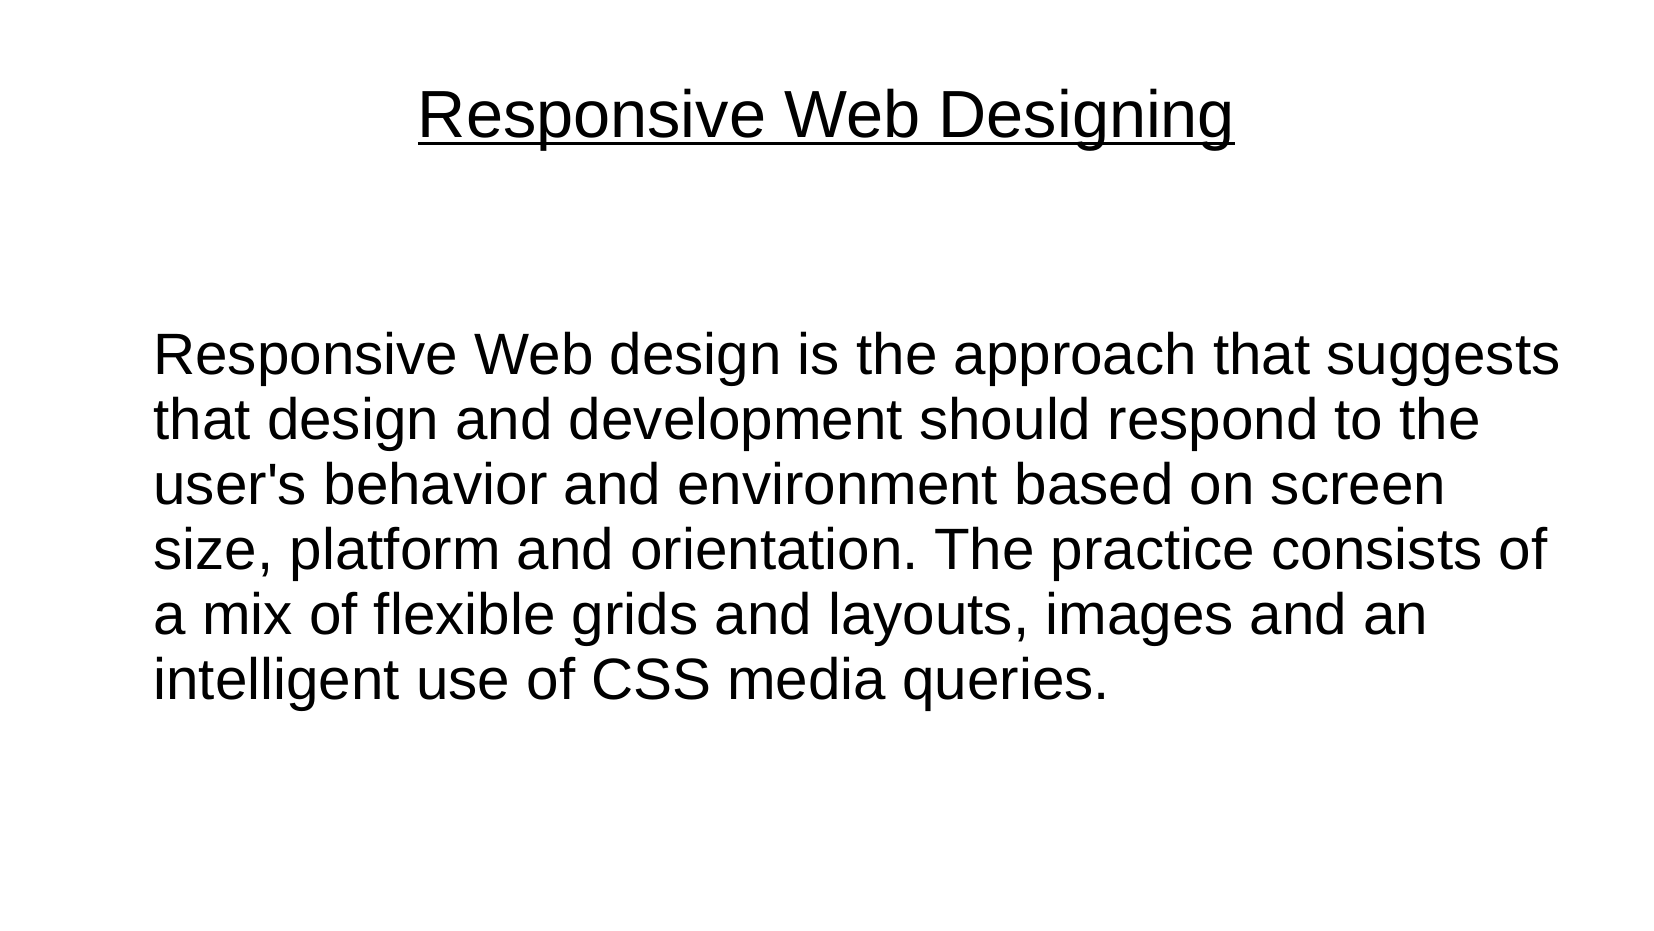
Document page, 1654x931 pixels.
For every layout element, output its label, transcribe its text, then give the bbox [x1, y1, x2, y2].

title Responsive Web Designing [82, 37, 1571, 193]
list Responsive Web design is the approach that suggests that design and development should respond to the user's behavior and environment based on screen size, platform and orientation. The practice consists of a mix of flexible grids and layouts, images and an intelligent use of CSS media queries. [82, 217, 1571, 758]
